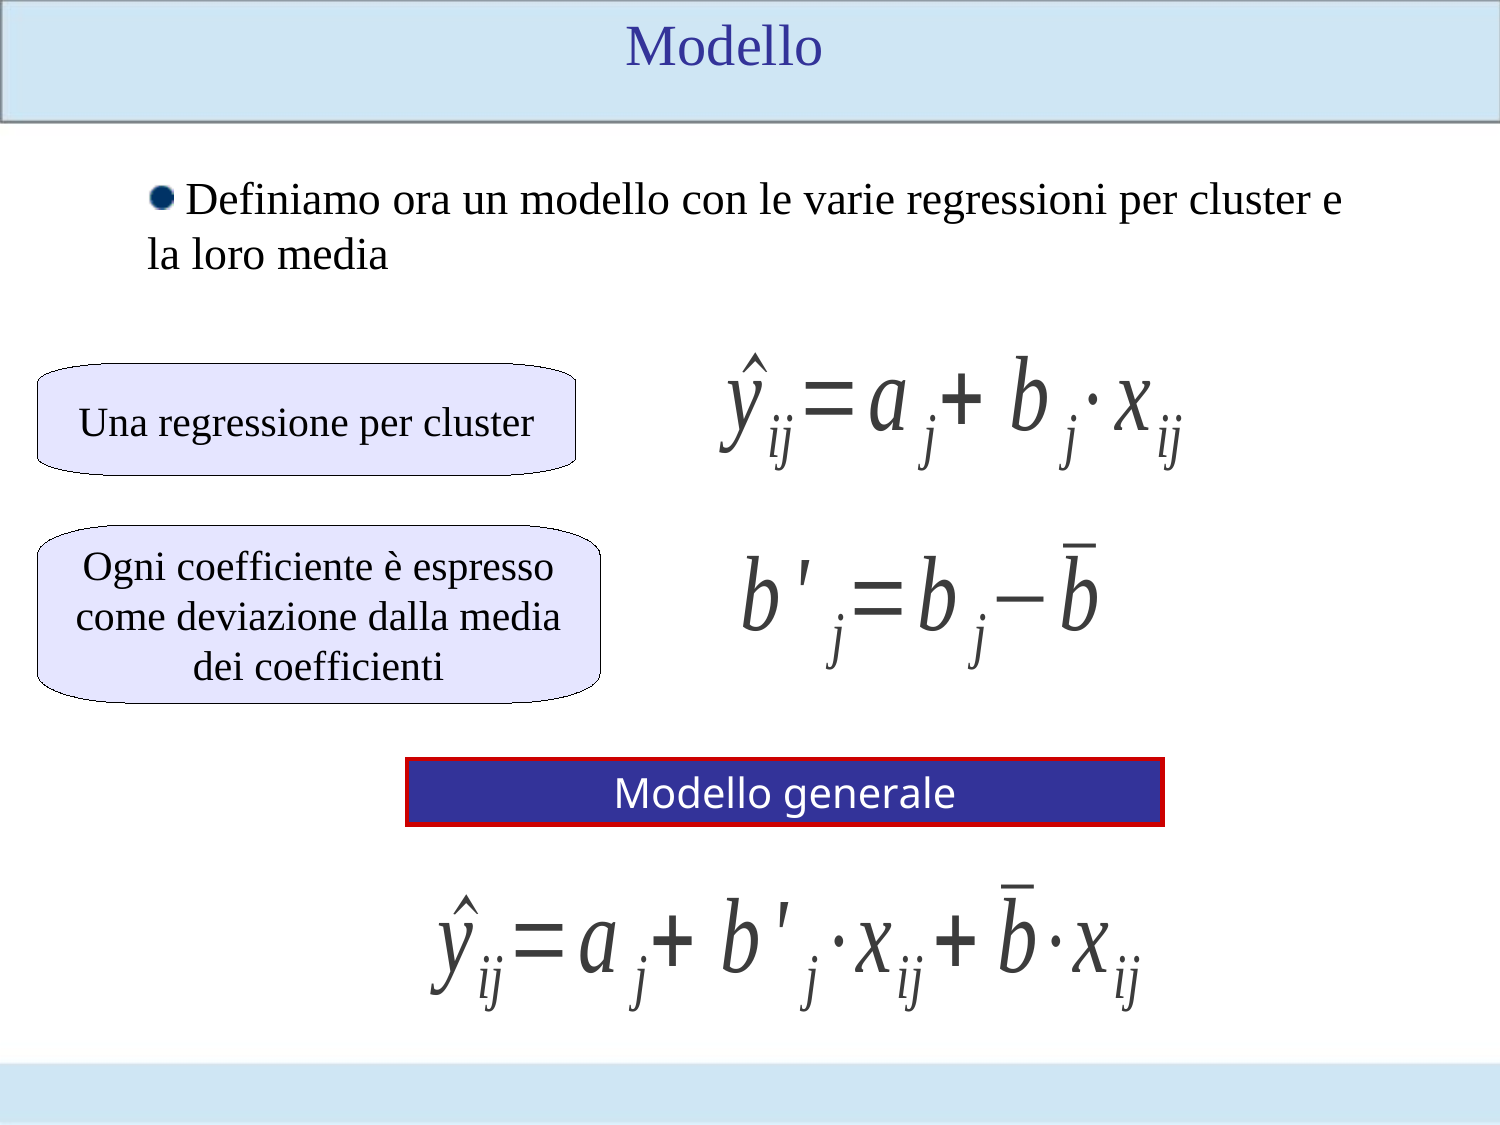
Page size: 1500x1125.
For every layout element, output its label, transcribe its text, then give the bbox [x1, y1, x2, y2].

text_box Definiamo ora un modello con le varie regressioni per cluster e la loro media [132, 161, 1377, 287]
text_box Modello generale [407, 759, 1163, 825]
chart [696, 337, 1201, 472]
title Modello [49, 0, 1400, 136]
text_box Una regressione per cluster [37, 363, 576, 476]
chart [720, 536, 1118, 671]
text_box Ogni coefficiente è espresso come deviazione dalla media dei coefficienti [37, 525, 601, 704]
chart [407, 878, 1163, 1013]
picture [0, 0, 1500, 1125]
